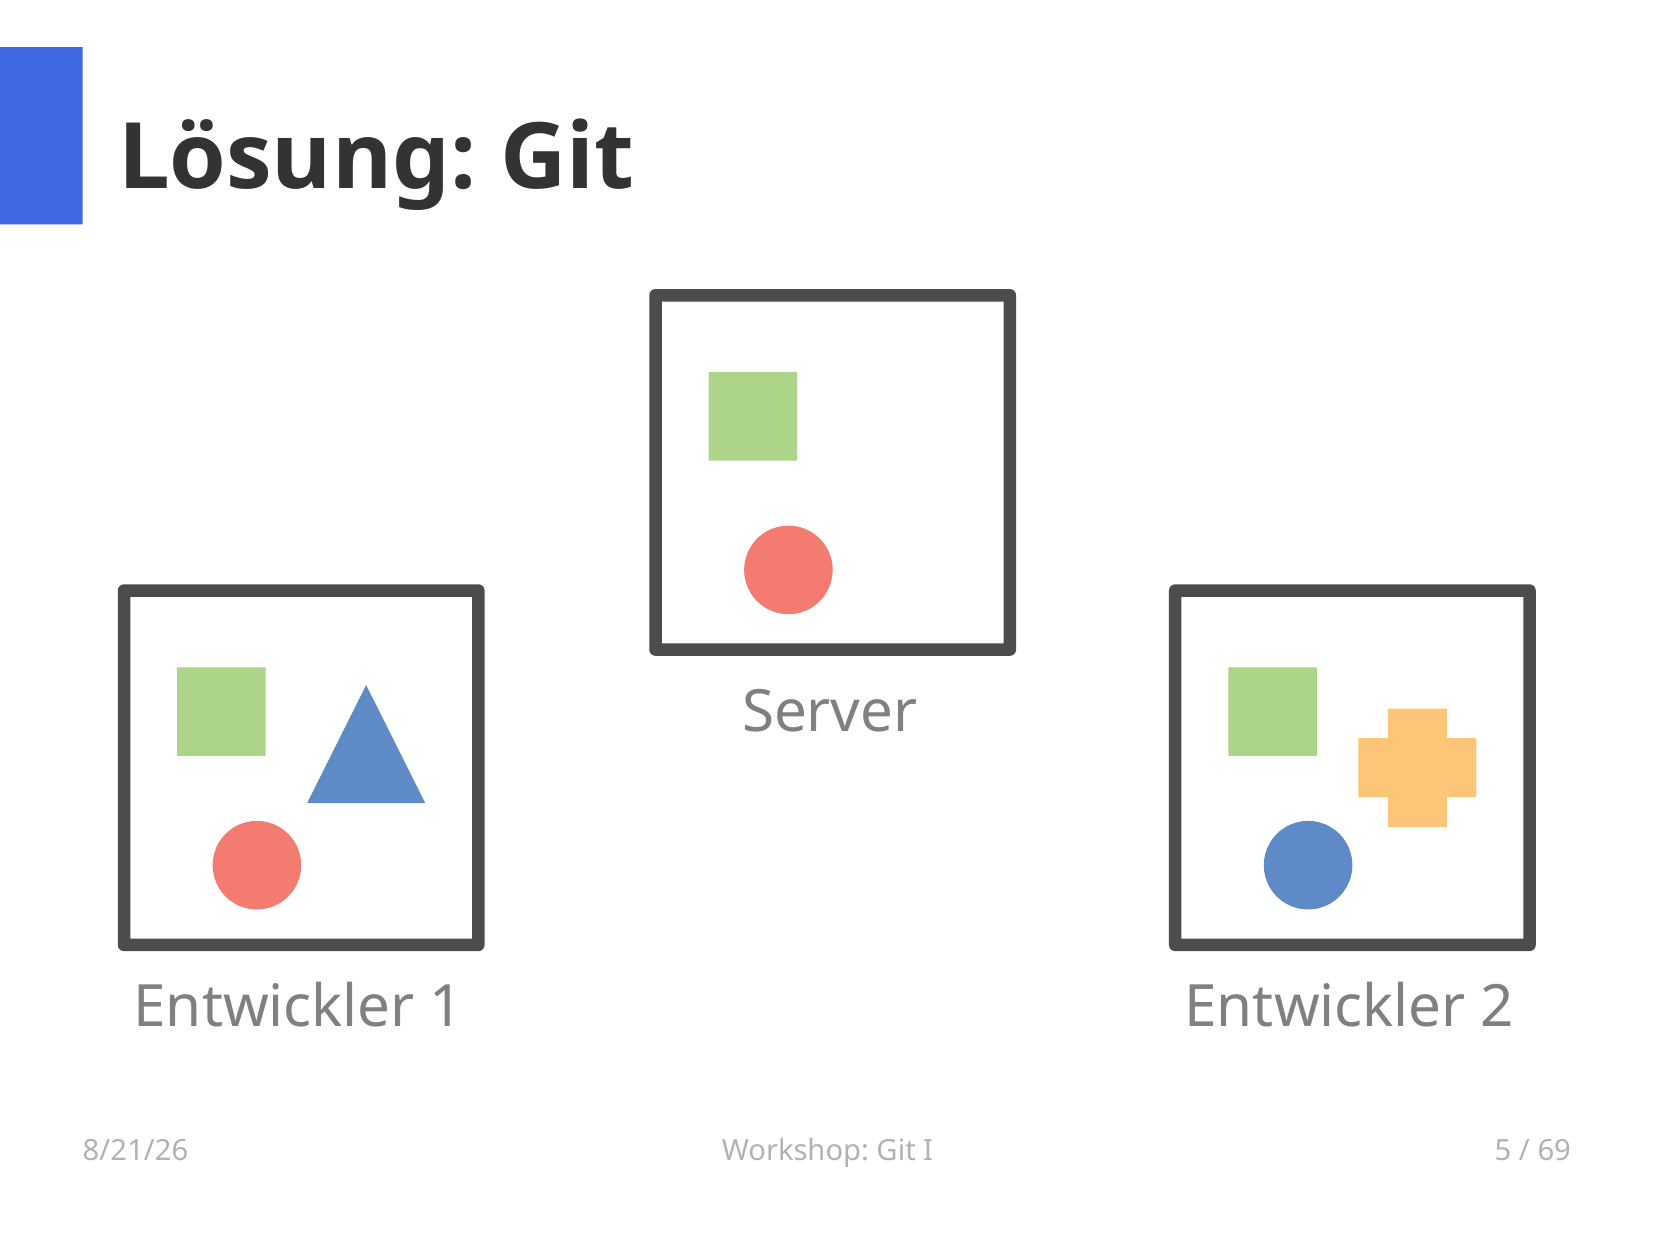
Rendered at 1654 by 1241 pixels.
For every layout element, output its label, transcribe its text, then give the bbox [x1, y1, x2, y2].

text_box [744, 525, 833, 615]
text_box Server [649, 649, 1010, 768]
text_box [1263, 820, 1353, 910]
text_box Entwickler 2 [1169, 944, 1530, 1063]
text_box [708, 372, 798, 461]
text_box [1228, 667, 1317, 756]
text_box Entwickler 1 [118, 944, 479, 1063]
text_box [307, 685, 426, 804]
title Lösung: Git [118, 49, 1571, 257]
text_box [177, 667, 266, 756]
text_box [1358, 708, 1477, 827]
text_box [212, 820, 302, 910]
